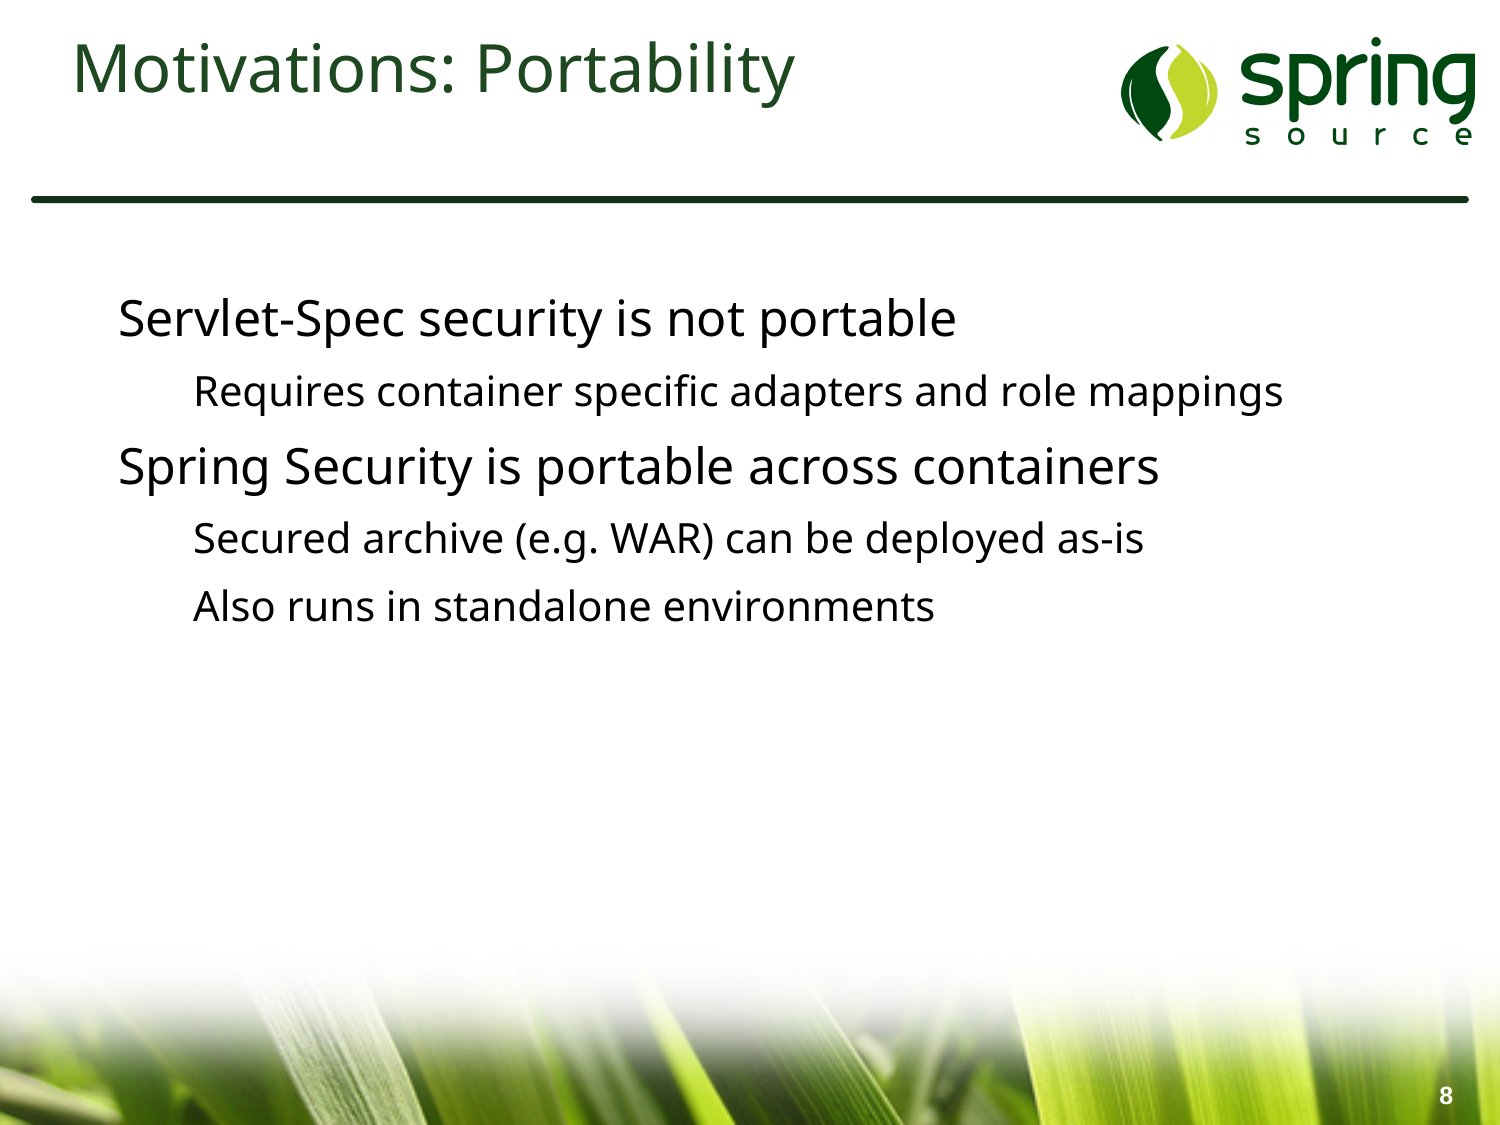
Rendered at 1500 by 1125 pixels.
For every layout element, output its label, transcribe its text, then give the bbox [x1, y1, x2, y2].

list Servlet-Spec security is not portable Requires container specific adapters and role mappings Spring Security is portable across containers Secured archive (e.g. WAR) can be deployed as-is Also runs in standalone environments [103, 275, 1394, 938]
picture [1121, 37, 1475, 145]
picture [0, 944, 1500, 1125]
title Motivations: Portability [56, 13, 1089, 176]
